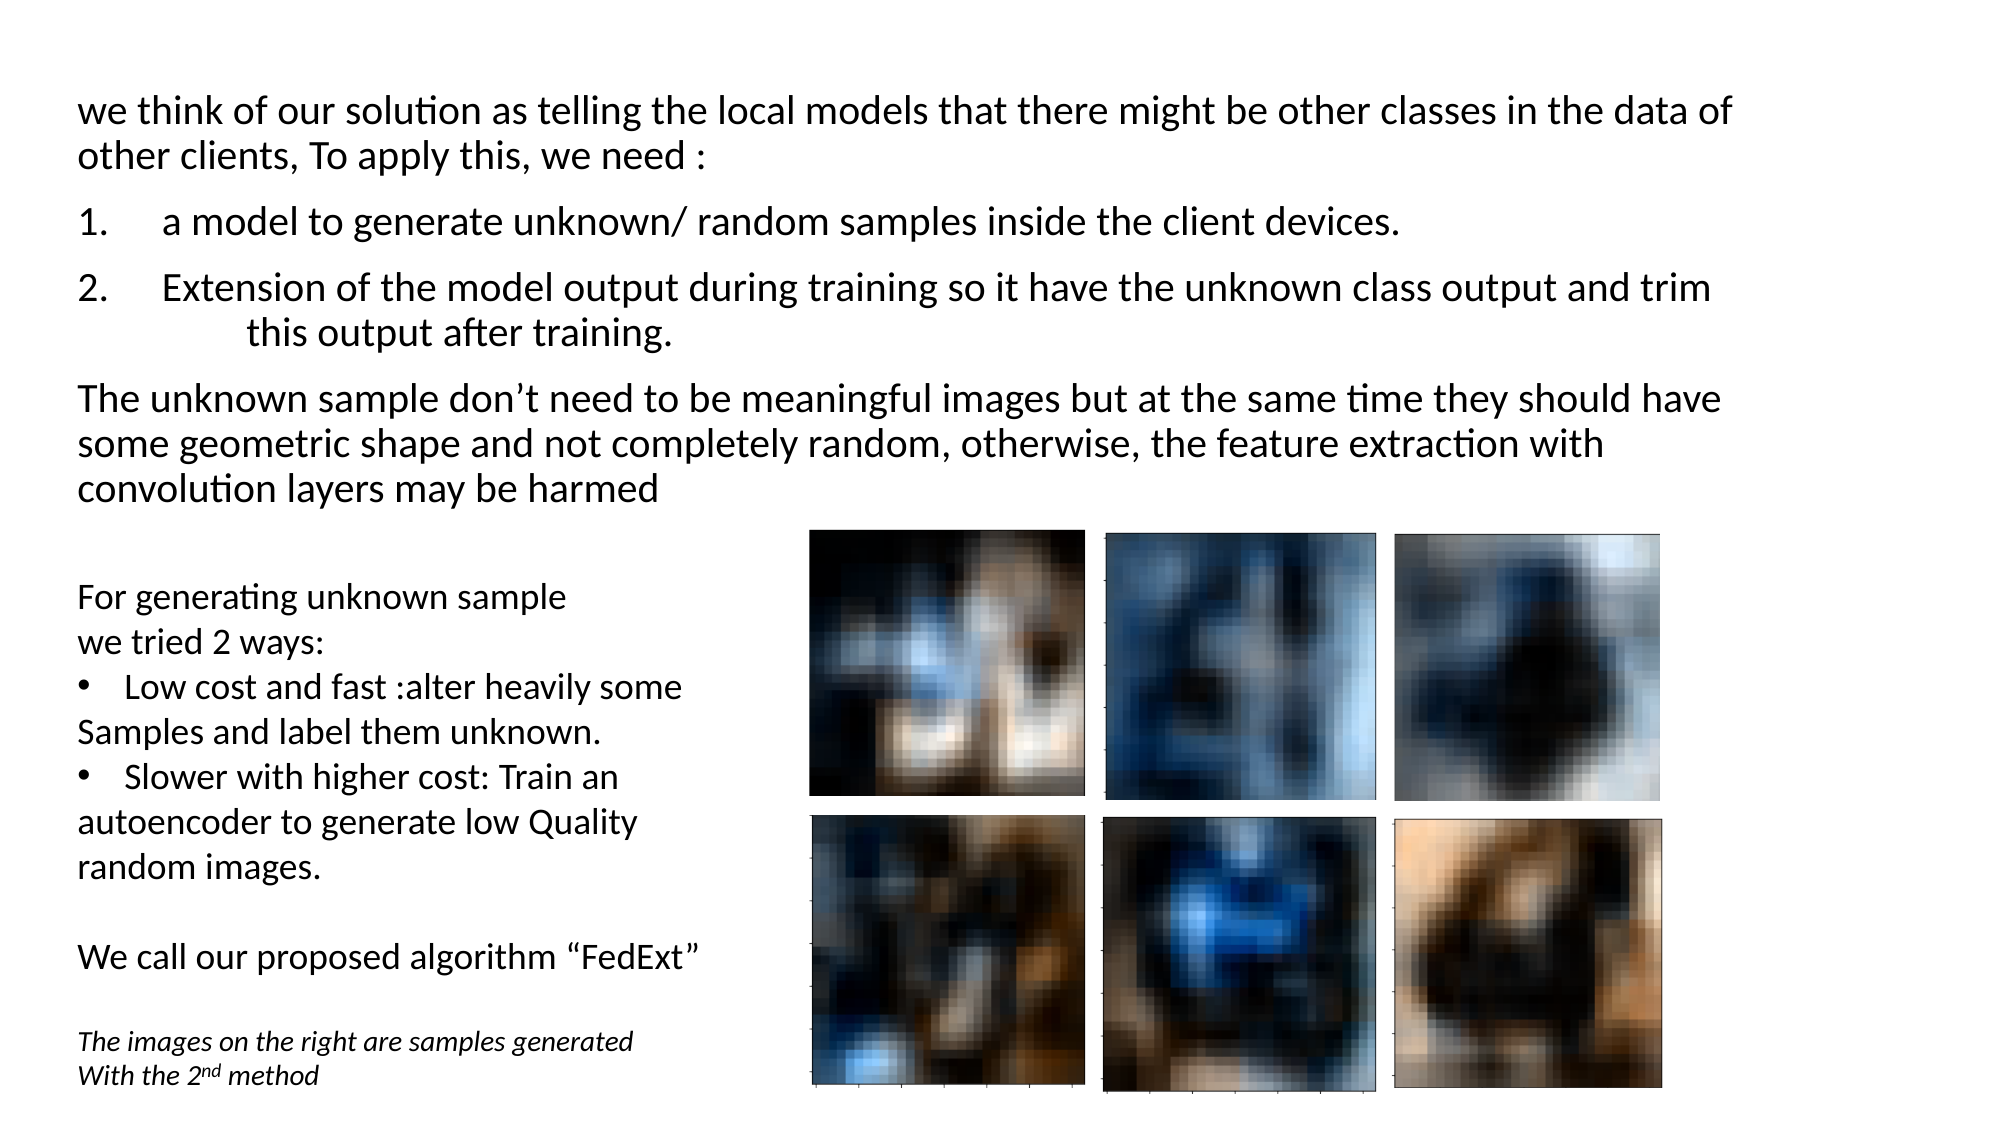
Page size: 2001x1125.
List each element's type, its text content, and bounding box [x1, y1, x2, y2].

picture [1391, 810, 1670, 1088]
picture [1100, 808, 1384, 1094]
picture [809, 523, 1093, 796]
text_box For generating unknown sample we tried 2 ways: Low cost and fast :alter heavily some Samples and label them unknown. Slower with higher cost: Train an autoencoder to generate low Quality random images. We call our proposed algorithm “FedExt” The images on the right are samples generated With the 2nd method [62, 564, 799, 1105]
picture [1394, 519, 1660, 801]
list we think of our solution as telling the local models that there might be other classes in the data of other clients, To apply this, we need : a model to generate unknown/ random samples inside the client devices. Extension of the model output during training so it have the unknown class output and trim this output after training. The unknown sample don’t need to be meaningful images but at the same time they should have some geometric shape and not completely random, otherwise, the feature extraction with convolution layers may be harmed [62, 80, 1788, 795]
picture [1103, 524, 1384, 800]
picture [809, 815, 1093, 1088]
